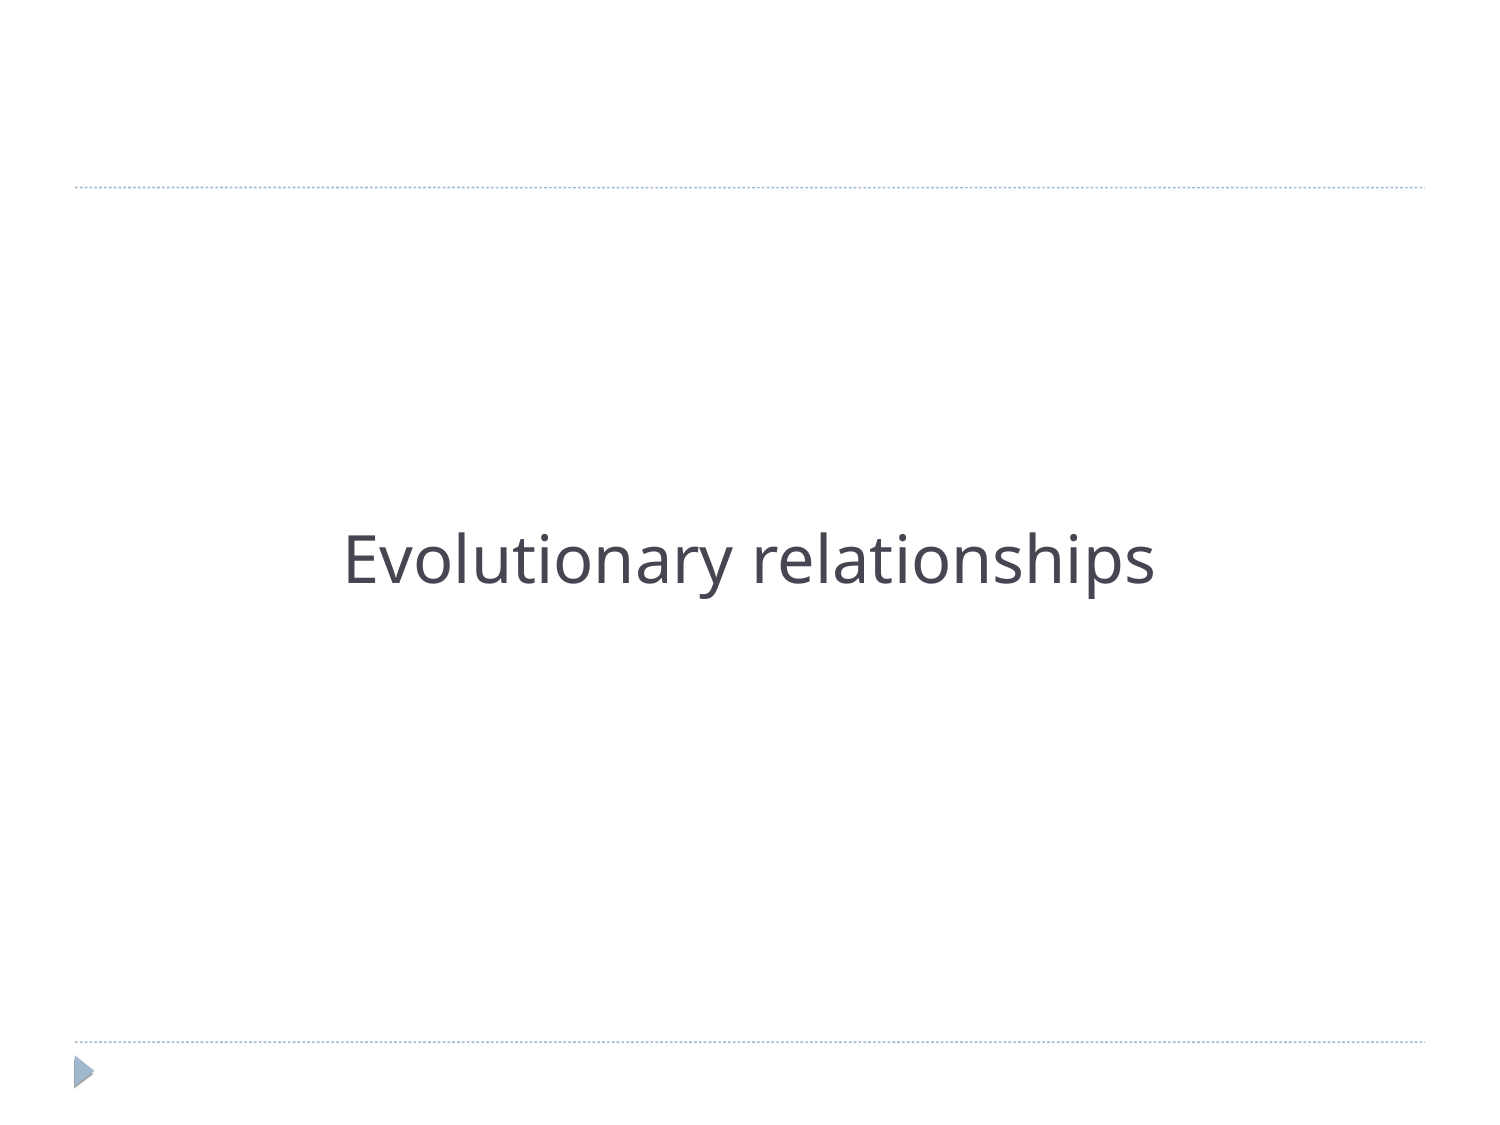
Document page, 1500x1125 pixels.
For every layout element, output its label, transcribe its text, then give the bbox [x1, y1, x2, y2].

text_box Evolutionary relationships [75, 442, 1425, 605]
